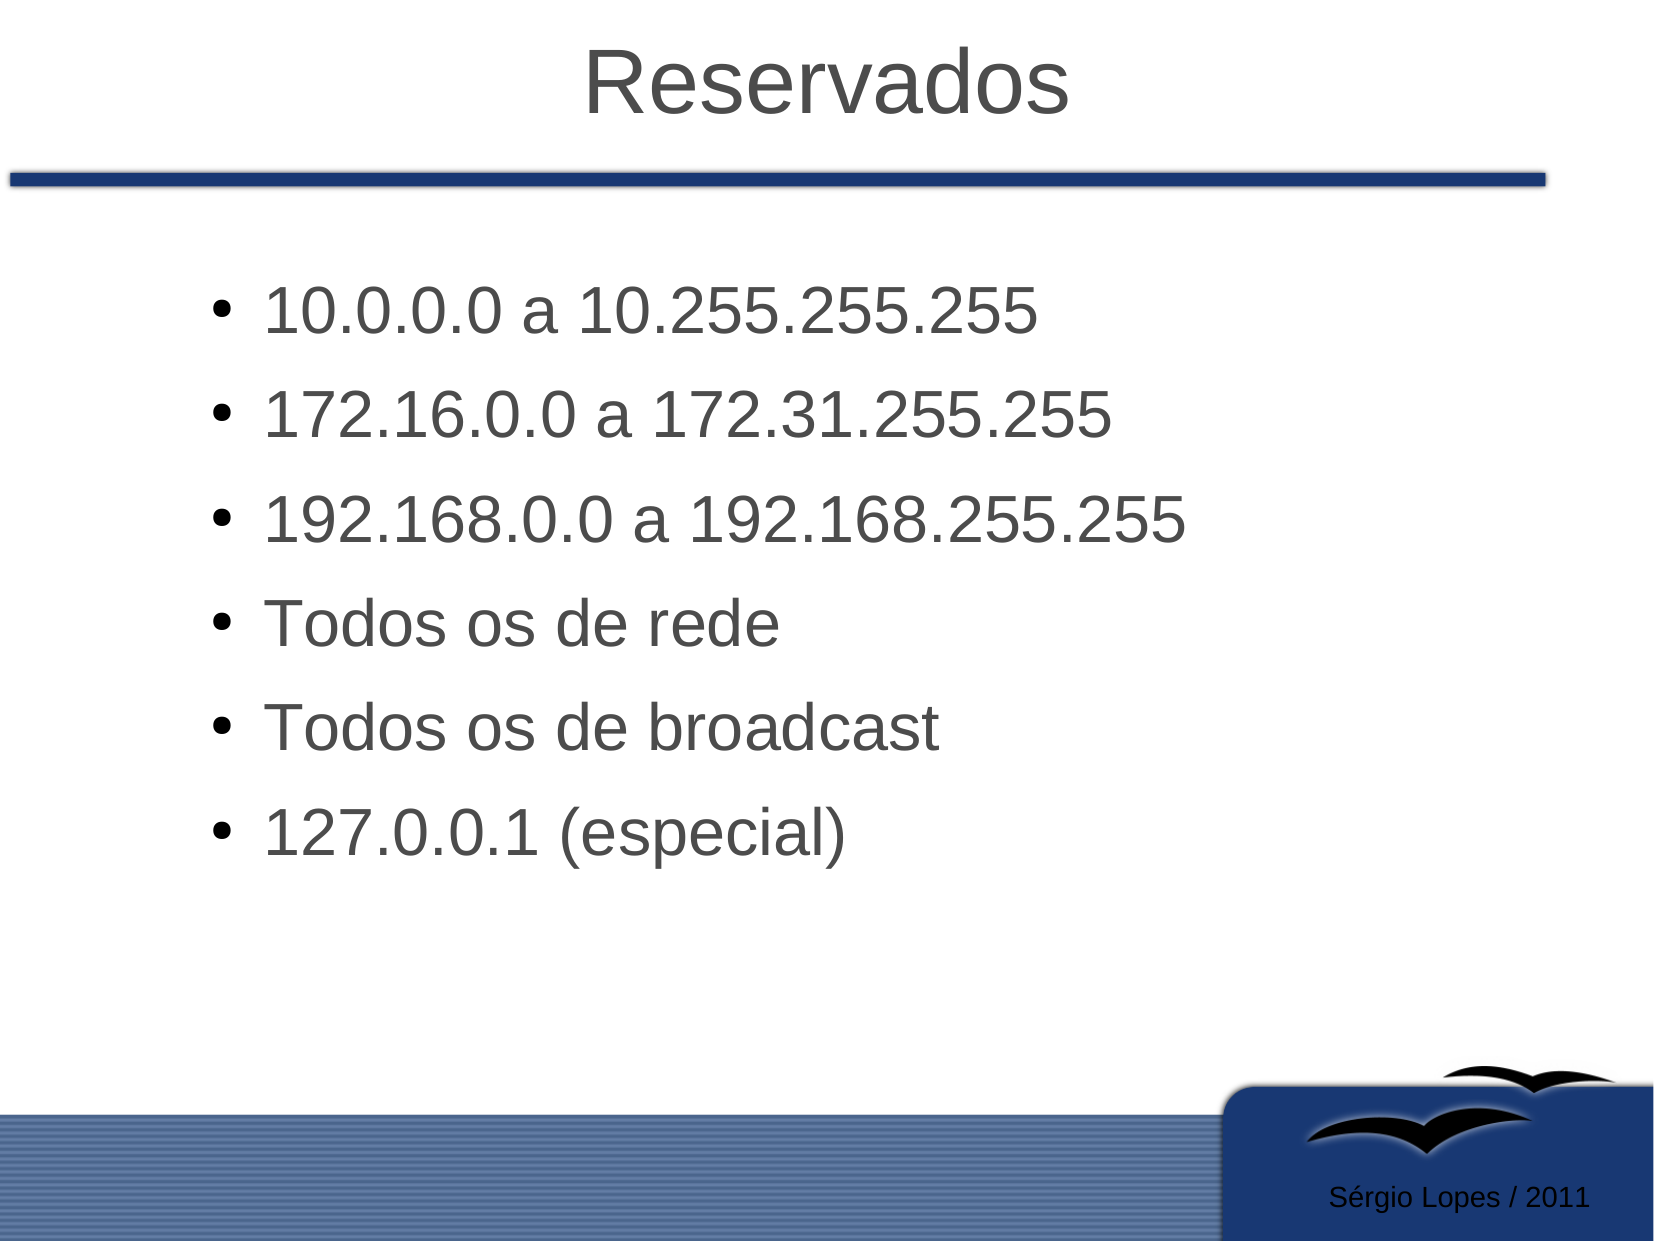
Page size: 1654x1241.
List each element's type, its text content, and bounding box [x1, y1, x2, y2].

text_box Sérgio Lopes / 2011 [1328, 1181, 1588, 1214]
title Reservados [121, 0, 1534, 164]
list 10.0.0.0 a 10.255.255.255 172.16.0.0 a 172.31.255.255 192.168.0.0 a 192.168.255.255 Todos os de rede Todos os de broadcast 127.0.0.1 (especial) [121, 273, 1534, 1056]
picture [0, 0, 1654, 1241]
